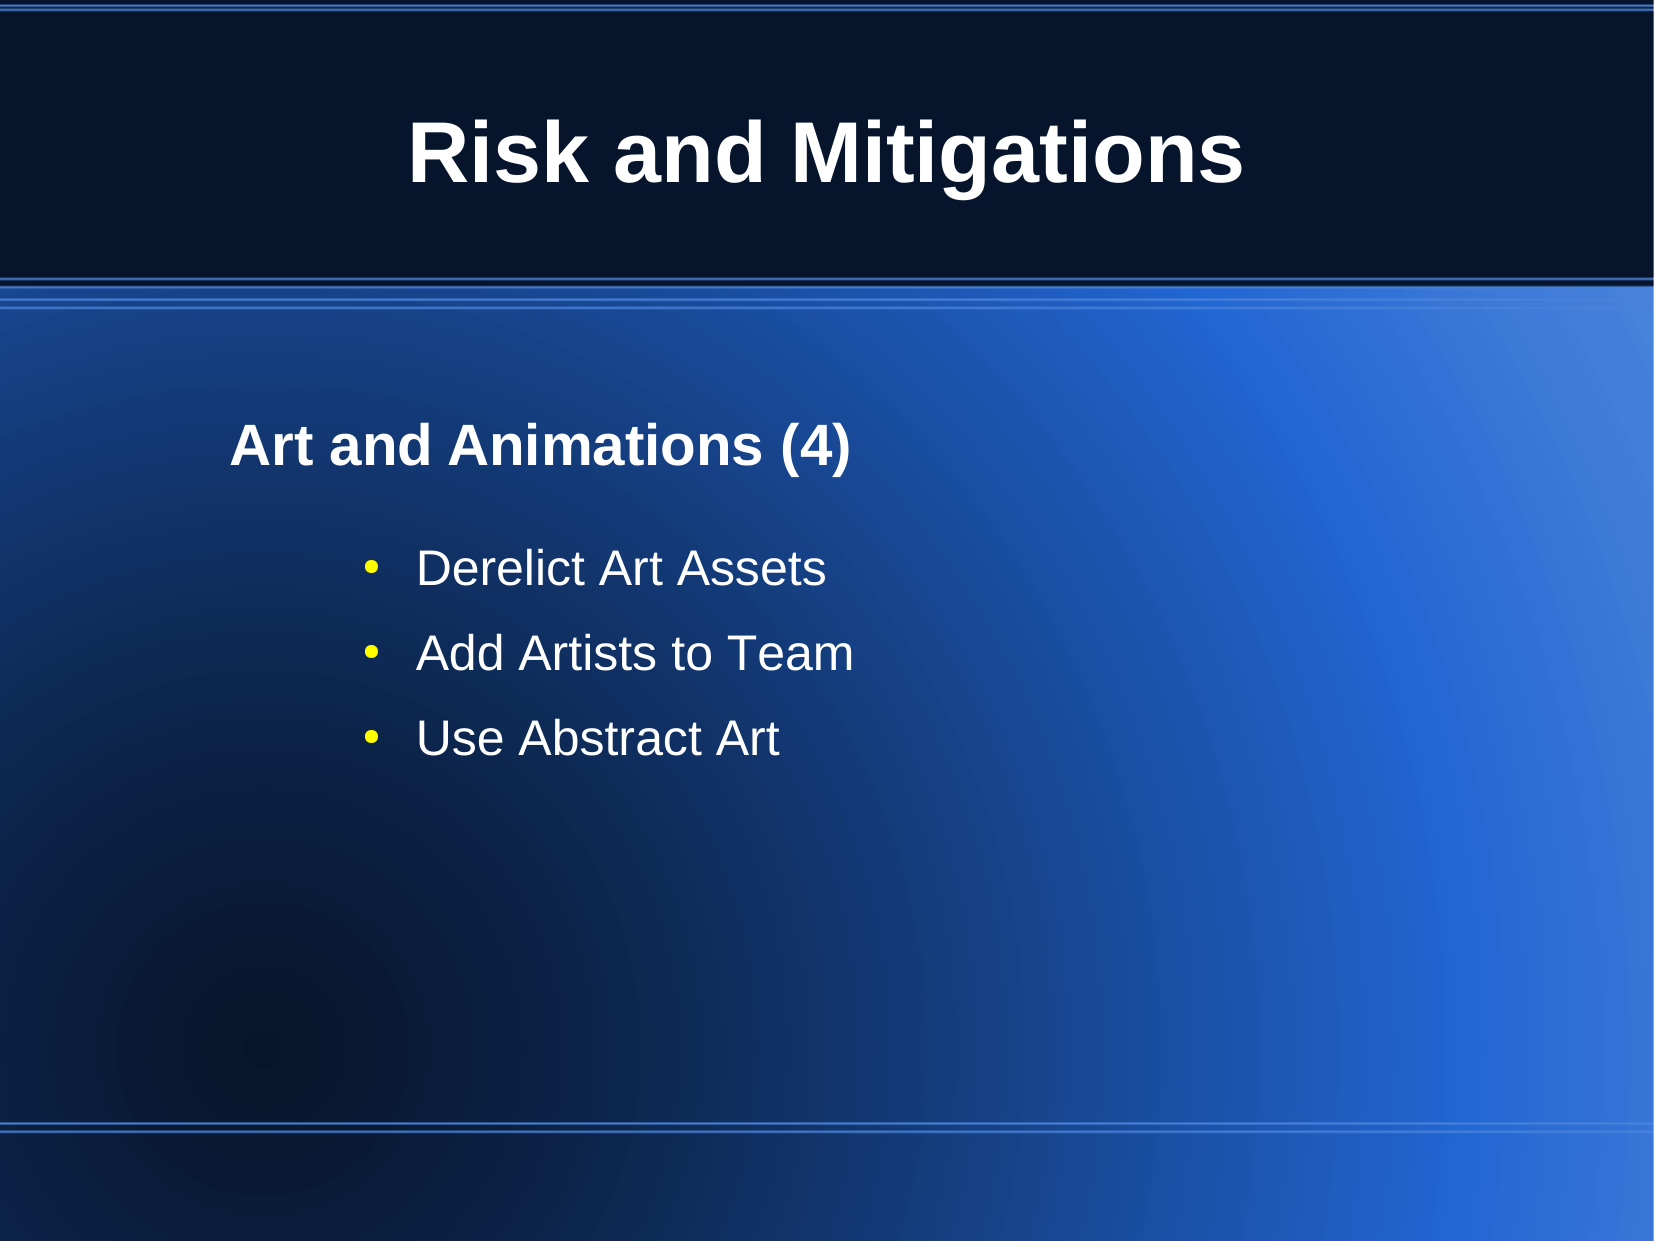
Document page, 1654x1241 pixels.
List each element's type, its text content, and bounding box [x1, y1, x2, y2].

list Derelict Art Assets Add Artists to Team Use Abstract Art [345, 540, 1471, 976]
picture [0, 0, 1654, 1241]
title Risk and Mitigations [82, 49, 1571, 257]
text_box Art and Animations (4) [214, 405, 868, 487]
